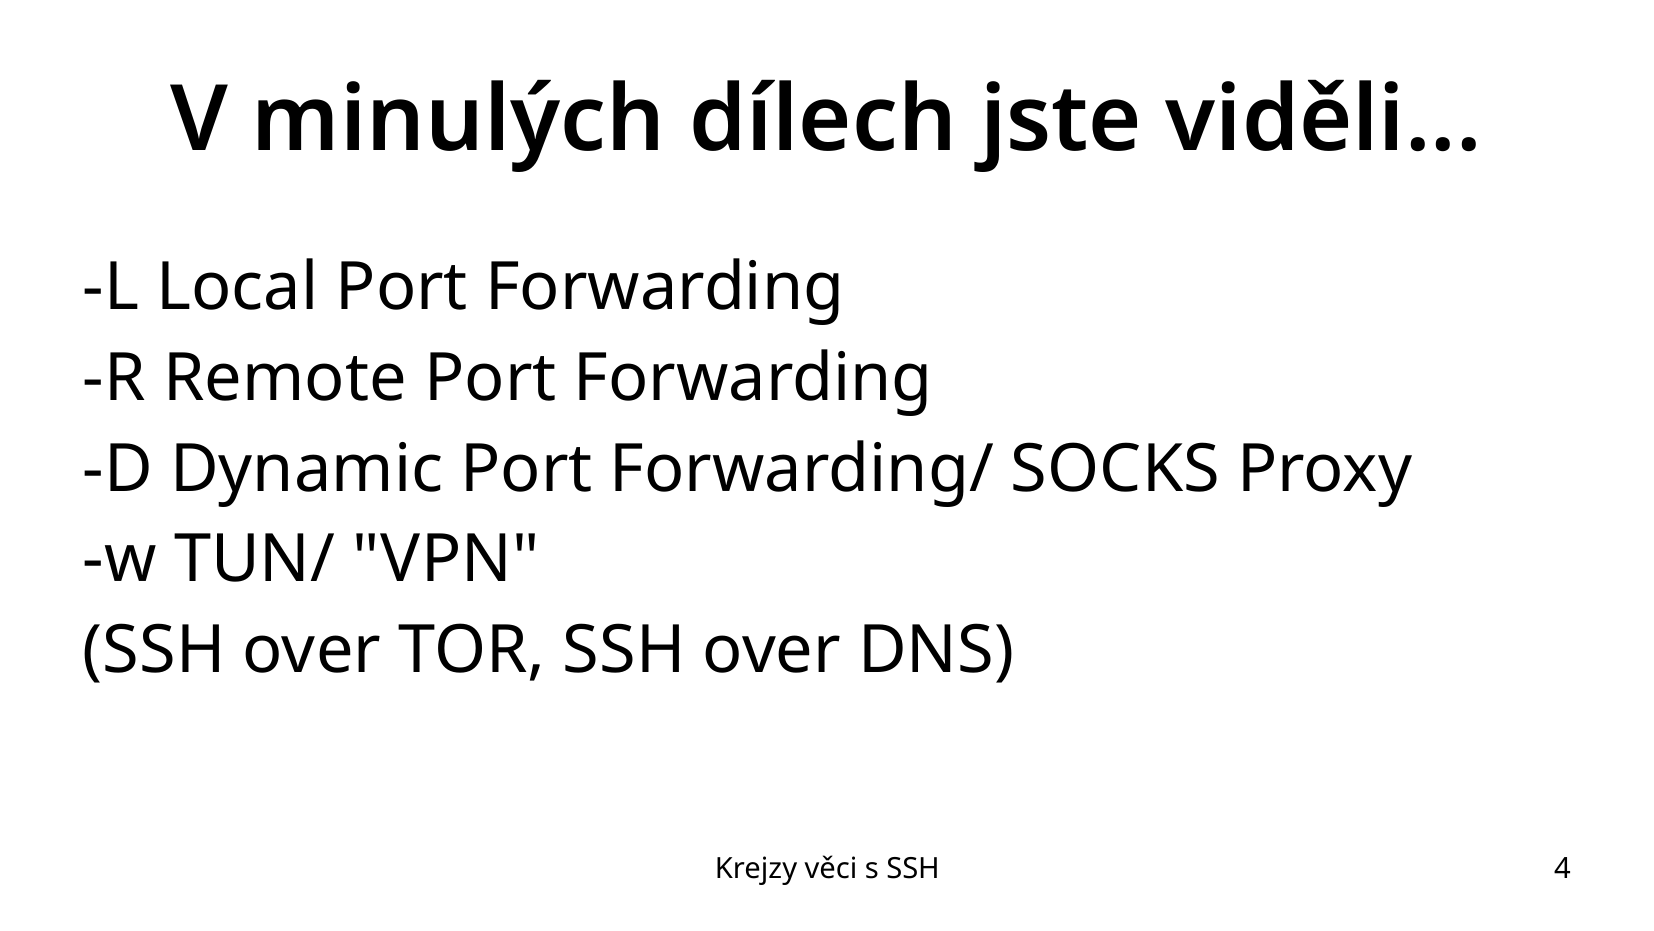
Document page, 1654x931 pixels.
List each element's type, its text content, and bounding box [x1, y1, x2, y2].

title -L Local Port Forwarding -R Remote Port Forwarding -D Dynamic Port Forwarding/ SOCKS Proxy -w TUN/ "VPN" (SSH over TOR, SSH over DNS) [82, 227, 1571, 703]
title V minulých dílech jste viděli... [82, 37, 1571, 193]
